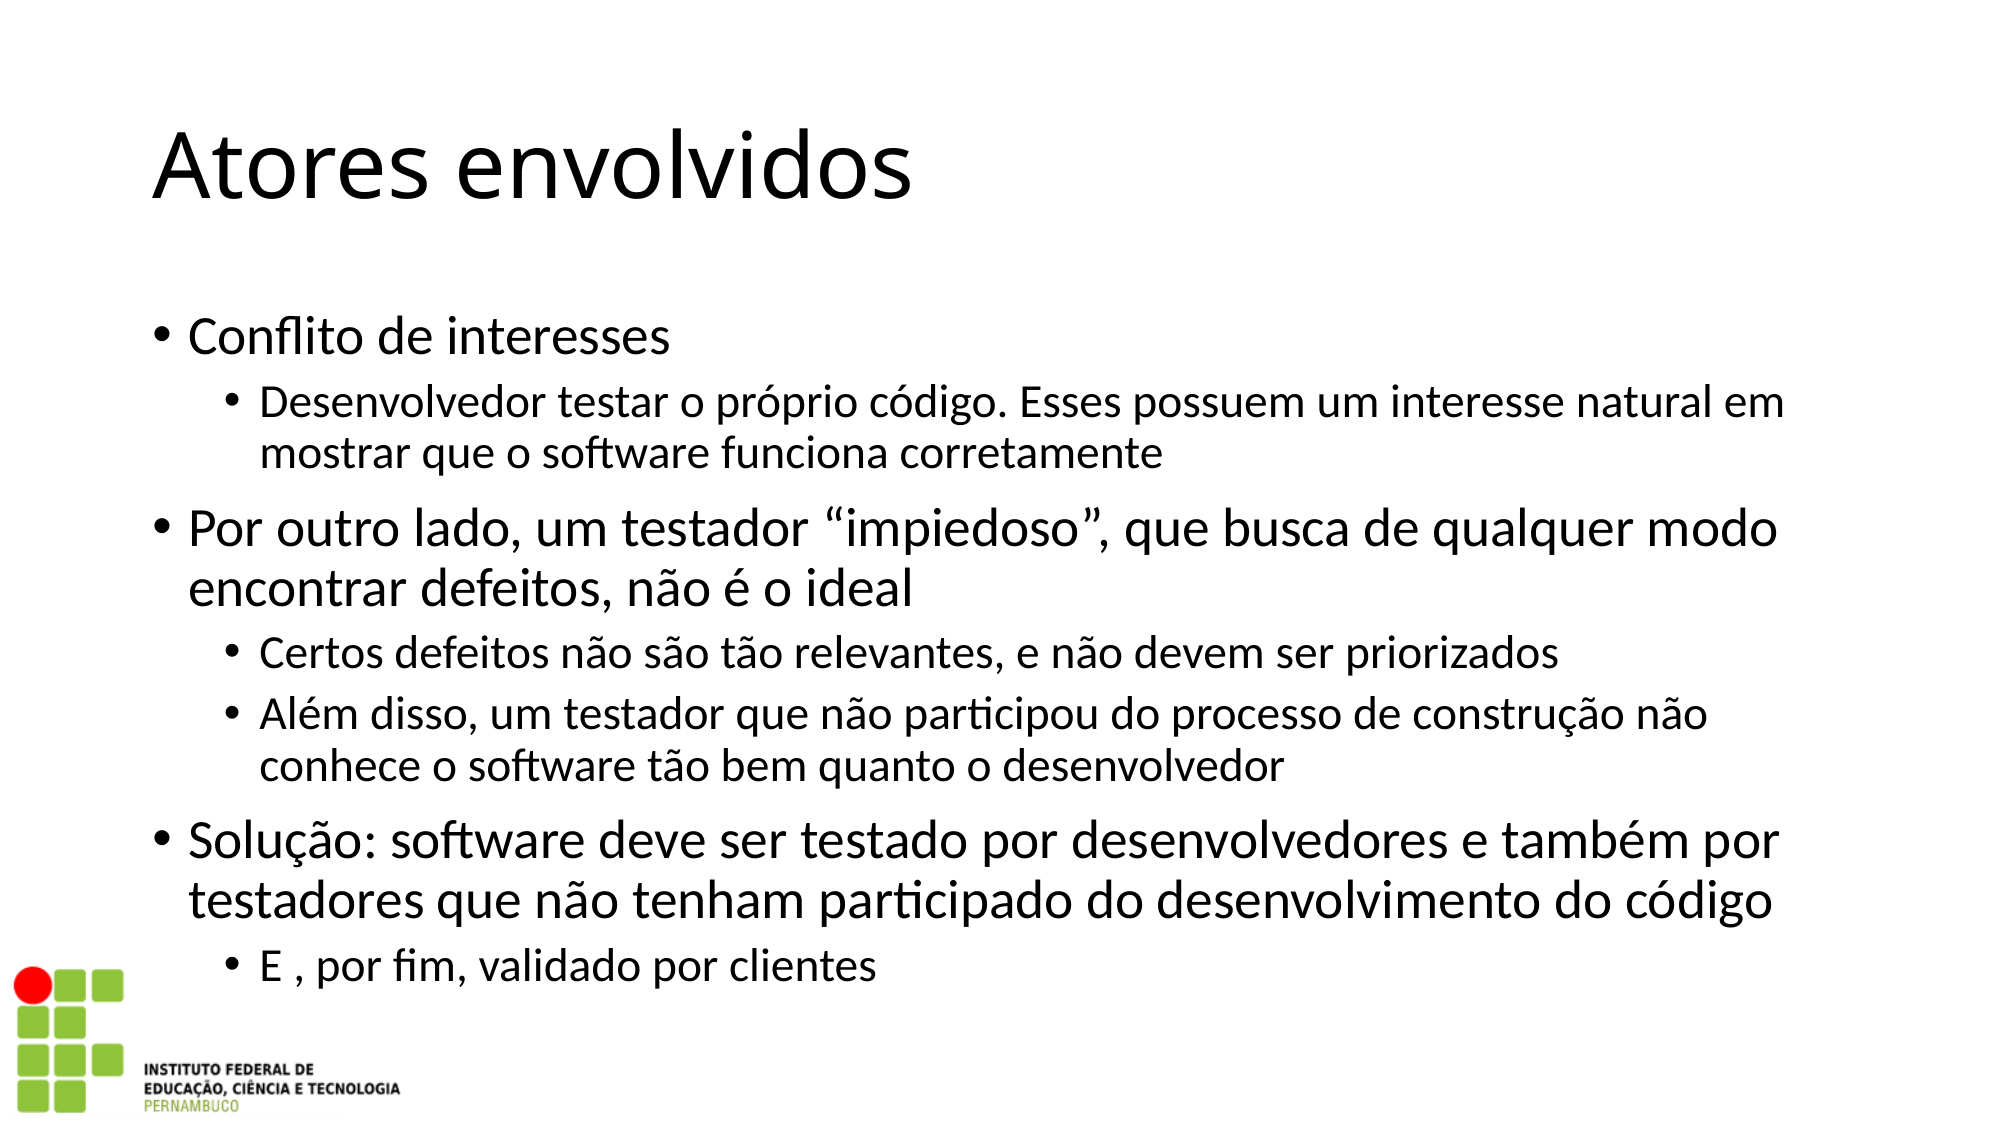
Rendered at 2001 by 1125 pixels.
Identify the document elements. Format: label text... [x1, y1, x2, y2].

list Conflito de interesses Desenvolvedor testar o próprio código. Esses possuem um interesse natural em mostrar que o software funciona corretamente Por outro lado, um testador “impiedoso”, que busca de qualquer modo encontrar defeitos, não é o ideal Certos defeitos não são tão relevantes, e não devem ser priorizados Além disso, um testador que não participou do processo de construção não conhece o software tão bem quanto o desenvolvedor Solução: software deve ser testado por desenvolvedores e também por testadores que não tenham participado do desenvolvimento do código E , por fim, validado por clientes [137, 299, 1863, 1014]
picture [5, 959, 408, 1118]
title Atores envolvidos [137, 59, 1863, 278]
